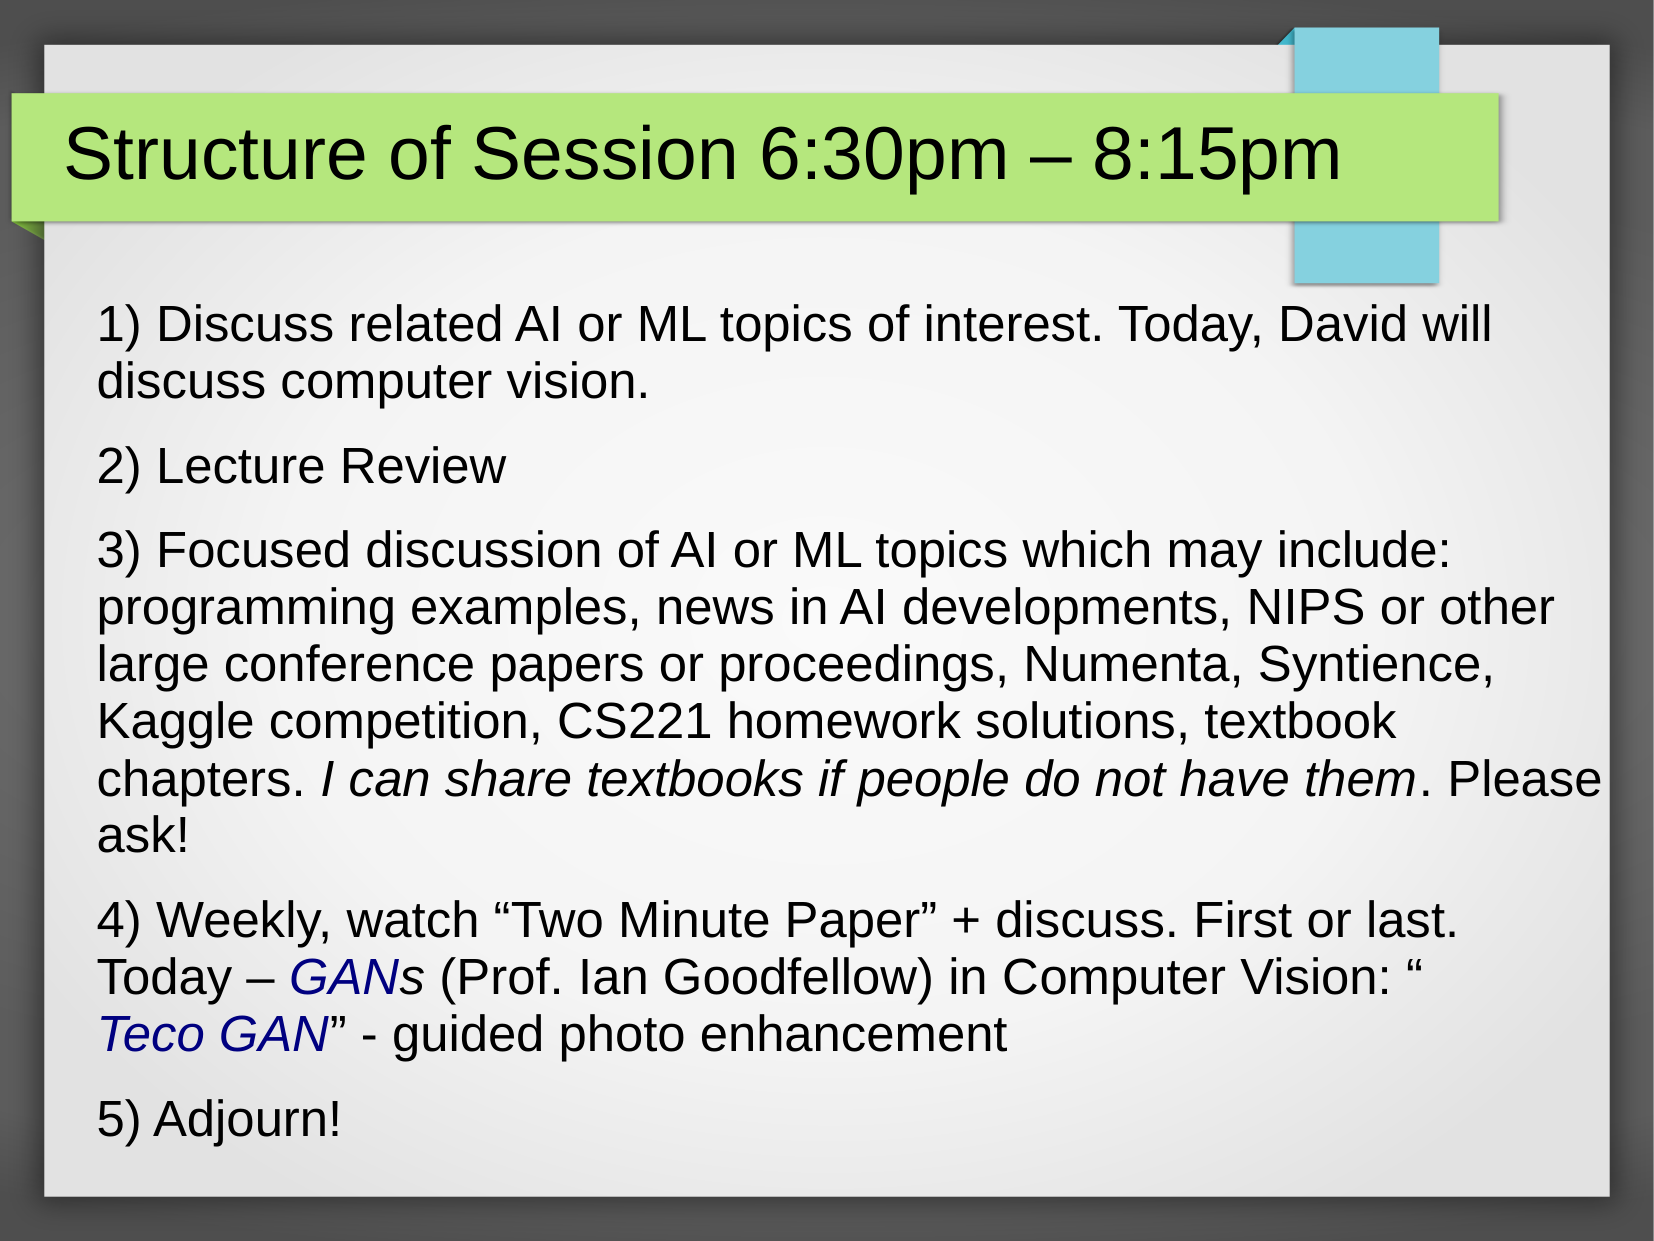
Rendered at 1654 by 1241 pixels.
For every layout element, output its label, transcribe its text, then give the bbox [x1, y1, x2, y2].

picture [0, 0, 1654, 1241]
title Structure of Session 6:30pm – 8:15pm [63, 69, 1381, 238]
list 1) Discuss related AI or ML topics of interest. Today, David will discuss computer vision. 2) Lecture Review 3) Focused discussion of AI or ML topics which may include: programming examples, news in AI developments, NIPS or other large conference papers or proceedings, Numenta, Syntience, Kaggle competition, CS221 homework solutions, textbook chapters. I can share textbooks if people do not have them. Please ask! 4) Weekly, watch “Two Minute Paper” + discuss. First or last. Today – GANs (Prof. Ian Goodfellow) in Computer Vision: “Teco GAN” - guided photo enhancement 5) Adjourn! [30, 295, 1606, 1156]
